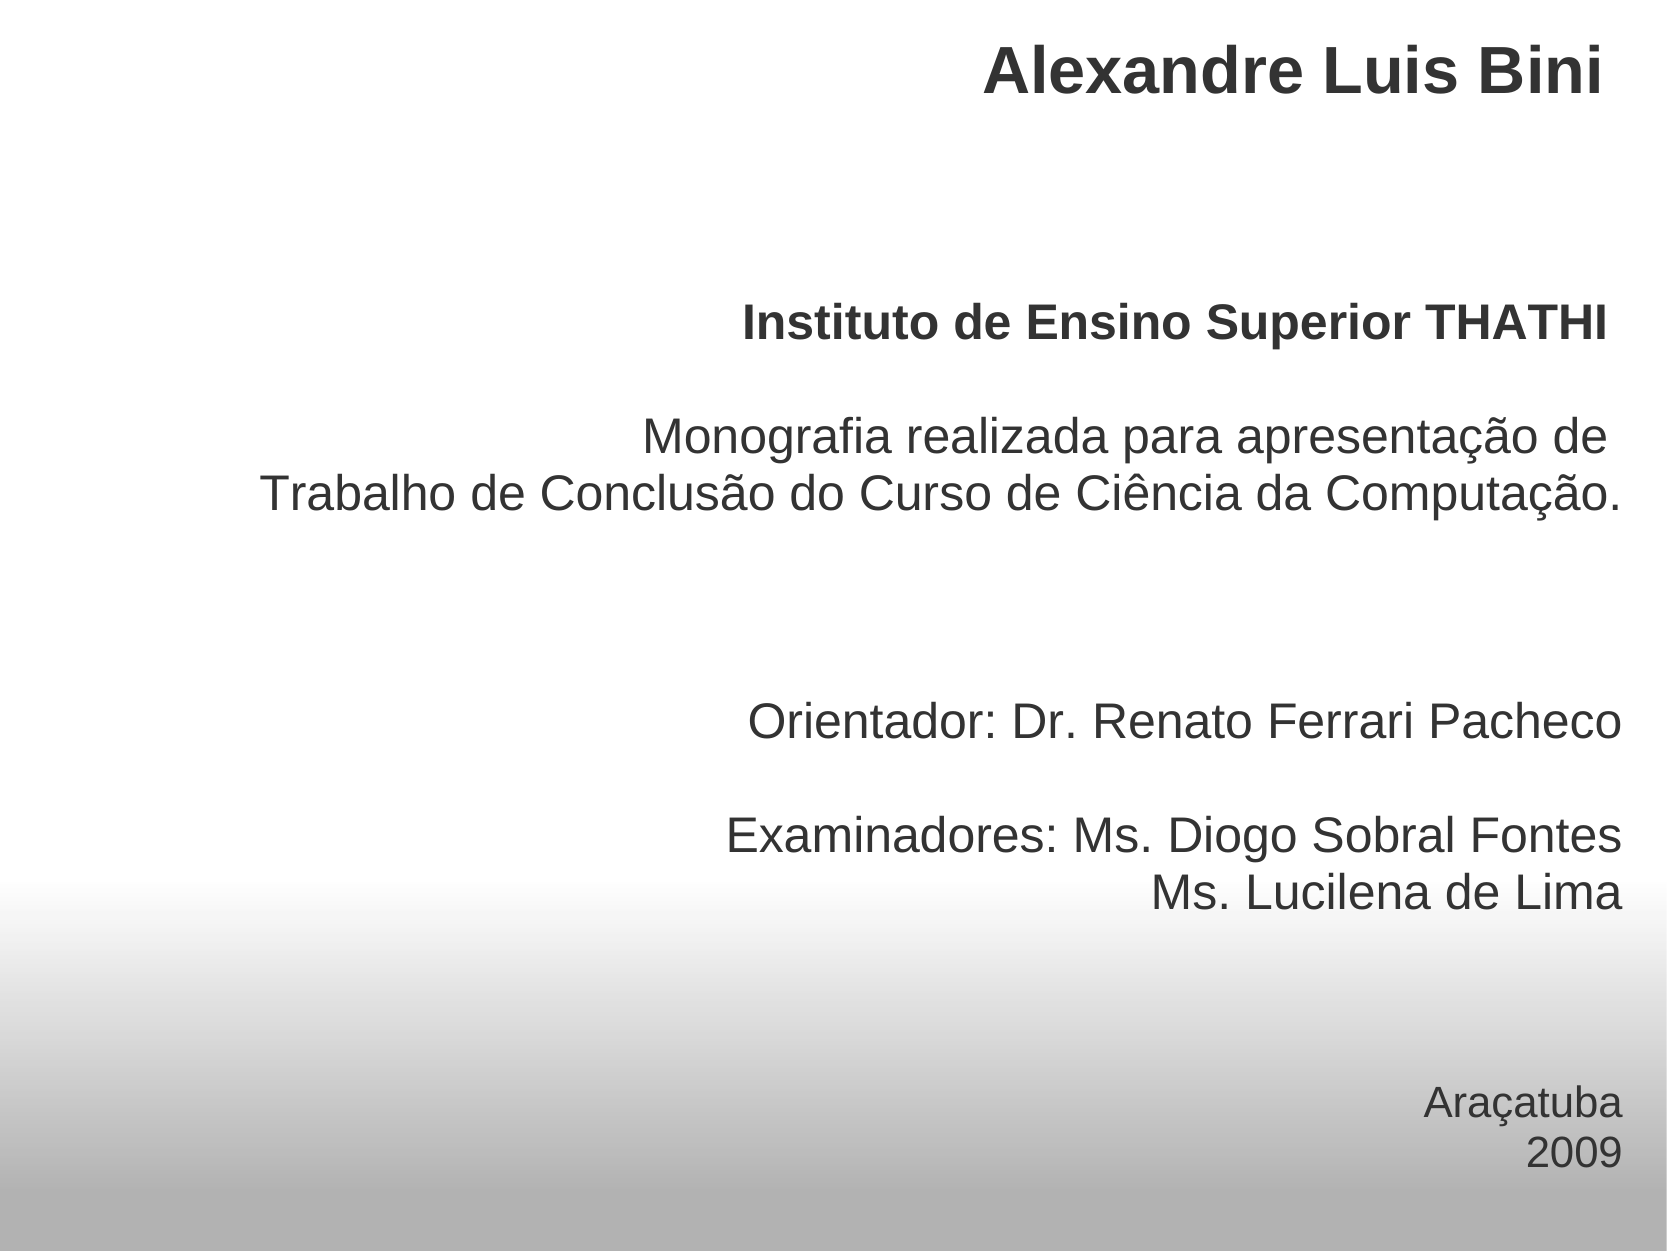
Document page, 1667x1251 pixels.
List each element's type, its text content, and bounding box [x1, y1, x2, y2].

title Alexandre Luis Bini Instituto de Ensino Superior THATHI Monografia realizada para apresentação de Trabalho de Conclusão do Curso de Ciência da Computação. Orientador: Dr. Renato Ferrari Pacheco Examinadores: Ms. Diogo Sobral Fontes Ms. Lucilena de Lima Araçatuba 2009 [6, 33, 1623, 1178]
picture [0, 0, 1667, 1251]
